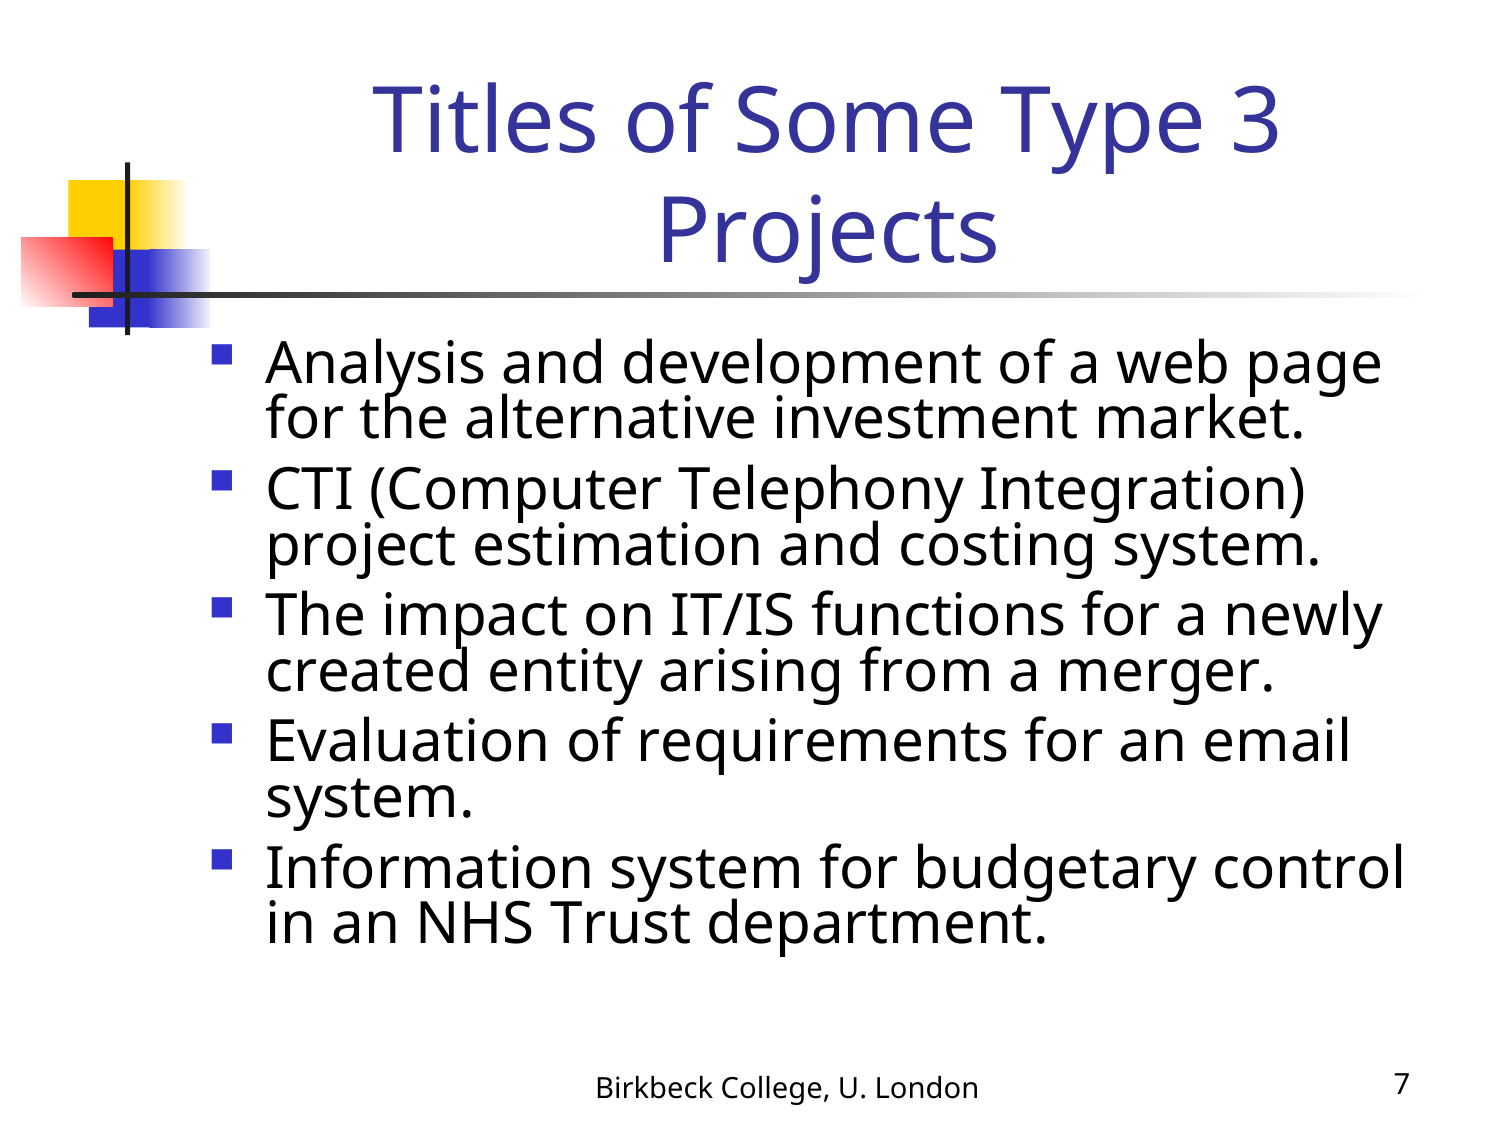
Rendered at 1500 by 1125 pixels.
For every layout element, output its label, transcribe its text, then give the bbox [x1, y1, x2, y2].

title Titles of Some Type 3 Projects [188, 101, 1468, 289]
list Analysis and development of a web page for the alternative investment market. CTI (Computer Telephony Integration) project estimation and costing system. The impact on IT/IS functions for a newly created entity arising from a merger. Evaluation of requirements for an email system. Information system for budgetary control in an NHS Trust department. [193, 331, 1469, 1007]
text_box Birkbeck College, U. London [549, 1037, 1026, 1113]
text_box <number> [1112, 1037, 1426, 1113]
